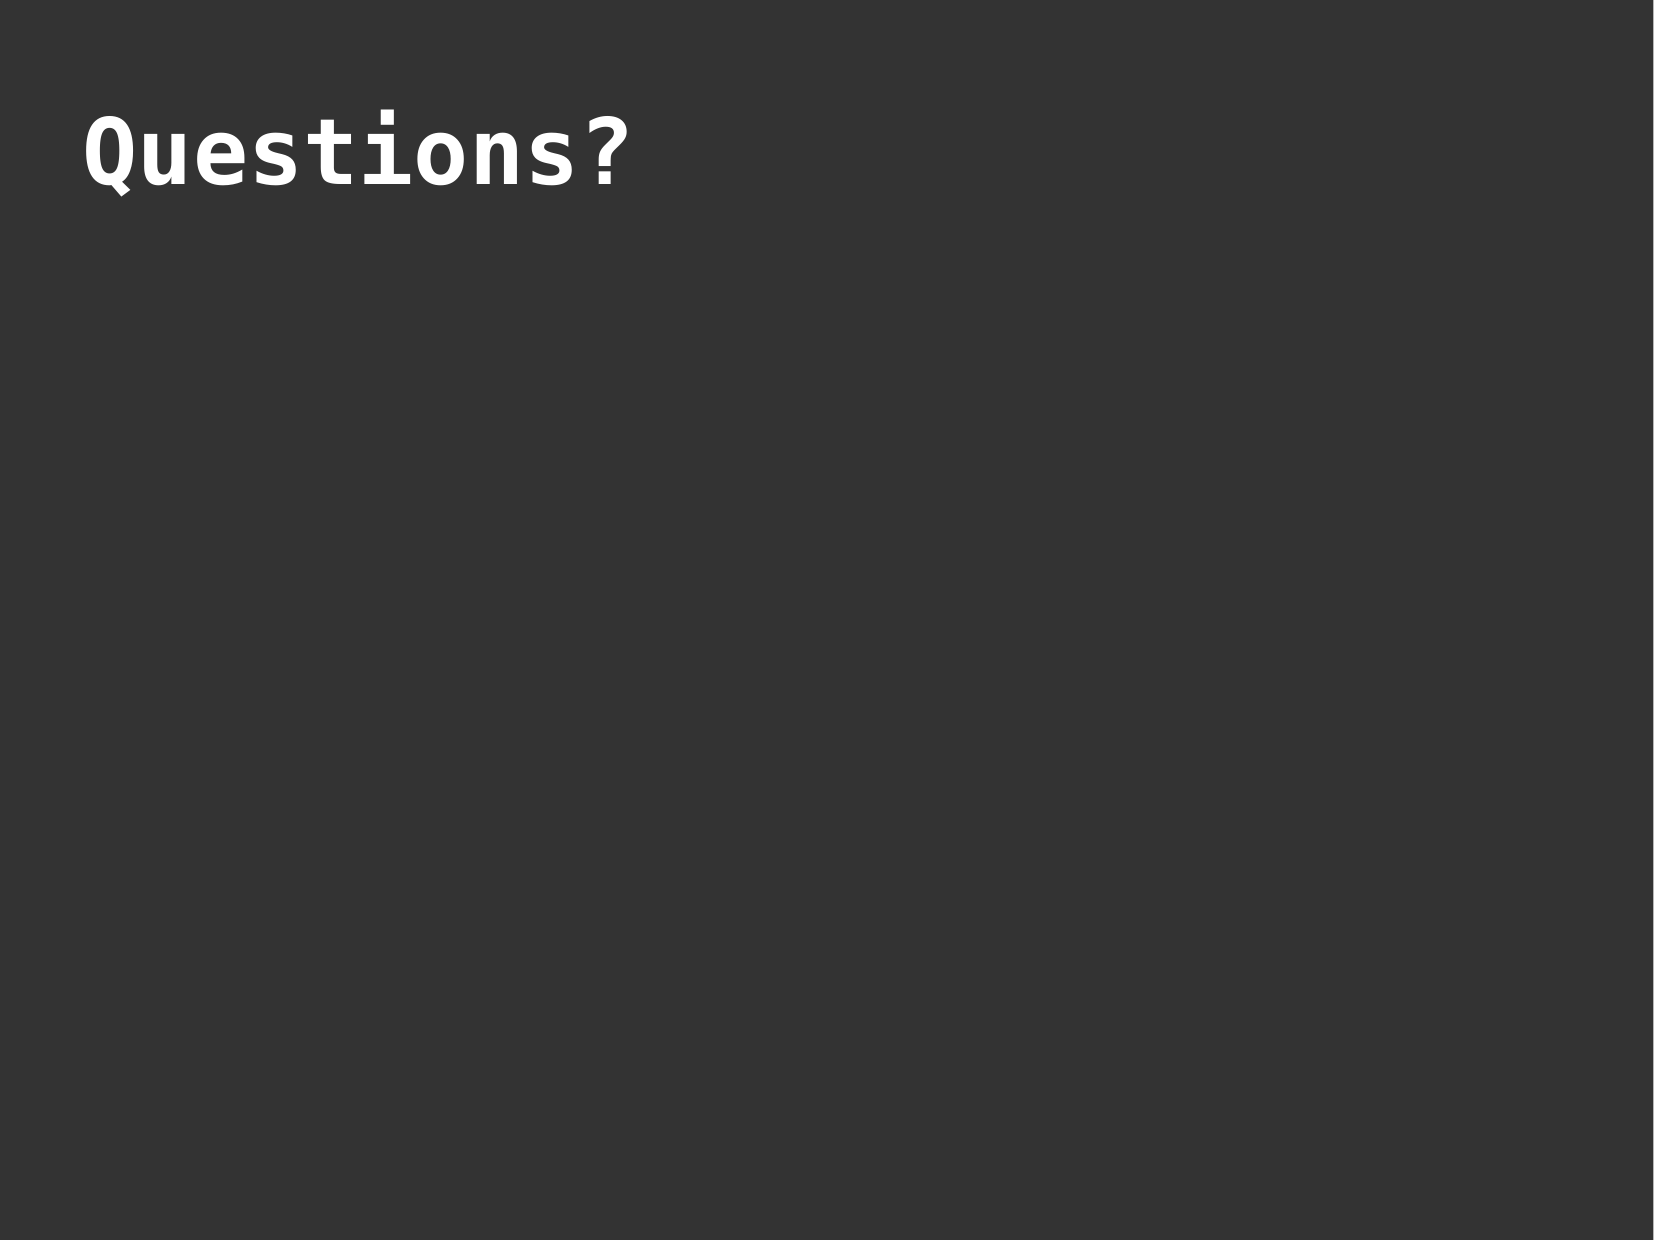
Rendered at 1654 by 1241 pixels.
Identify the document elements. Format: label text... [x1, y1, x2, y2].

title Questions? [82, 49, 1571, 257]
